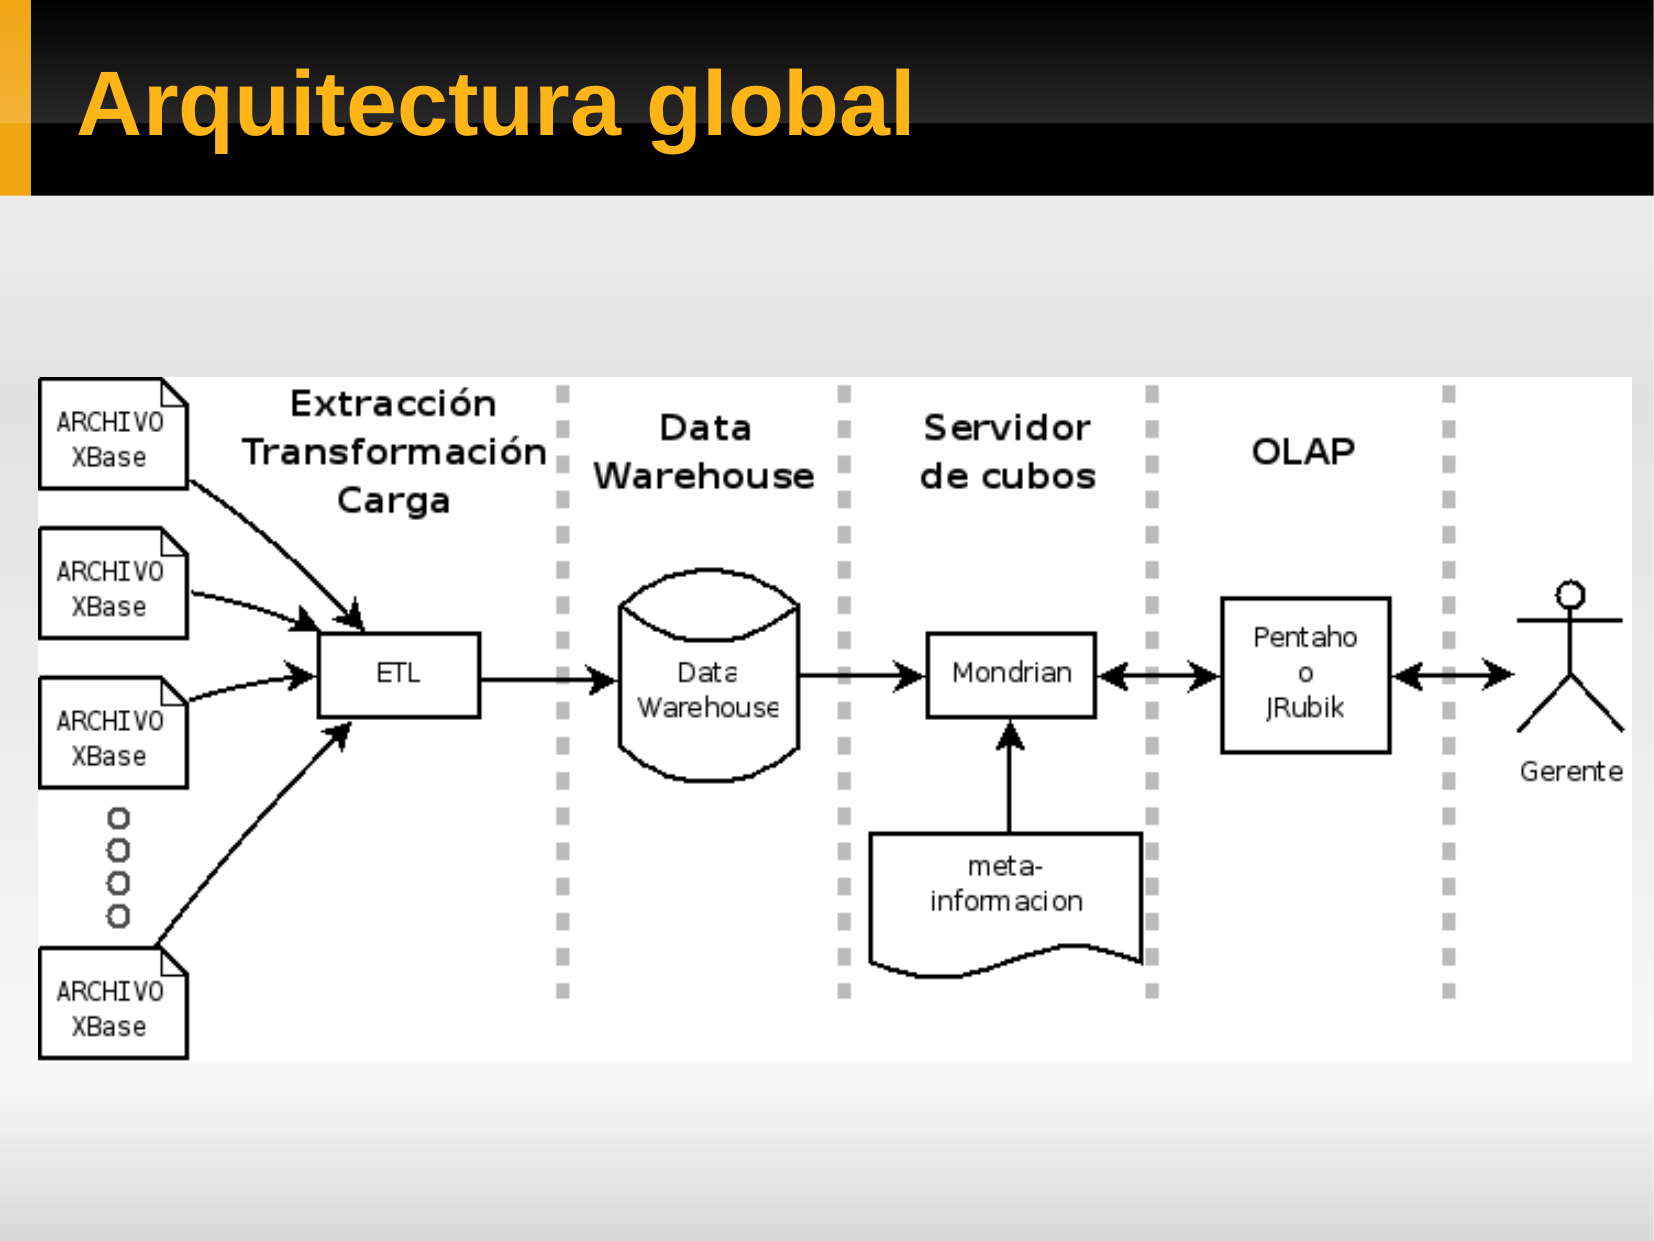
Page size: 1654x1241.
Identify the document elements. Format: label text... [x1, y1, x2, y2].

picture [0, 0, 1654, 1241]
title Arquitectura global [76, 0, 1565, 208]
